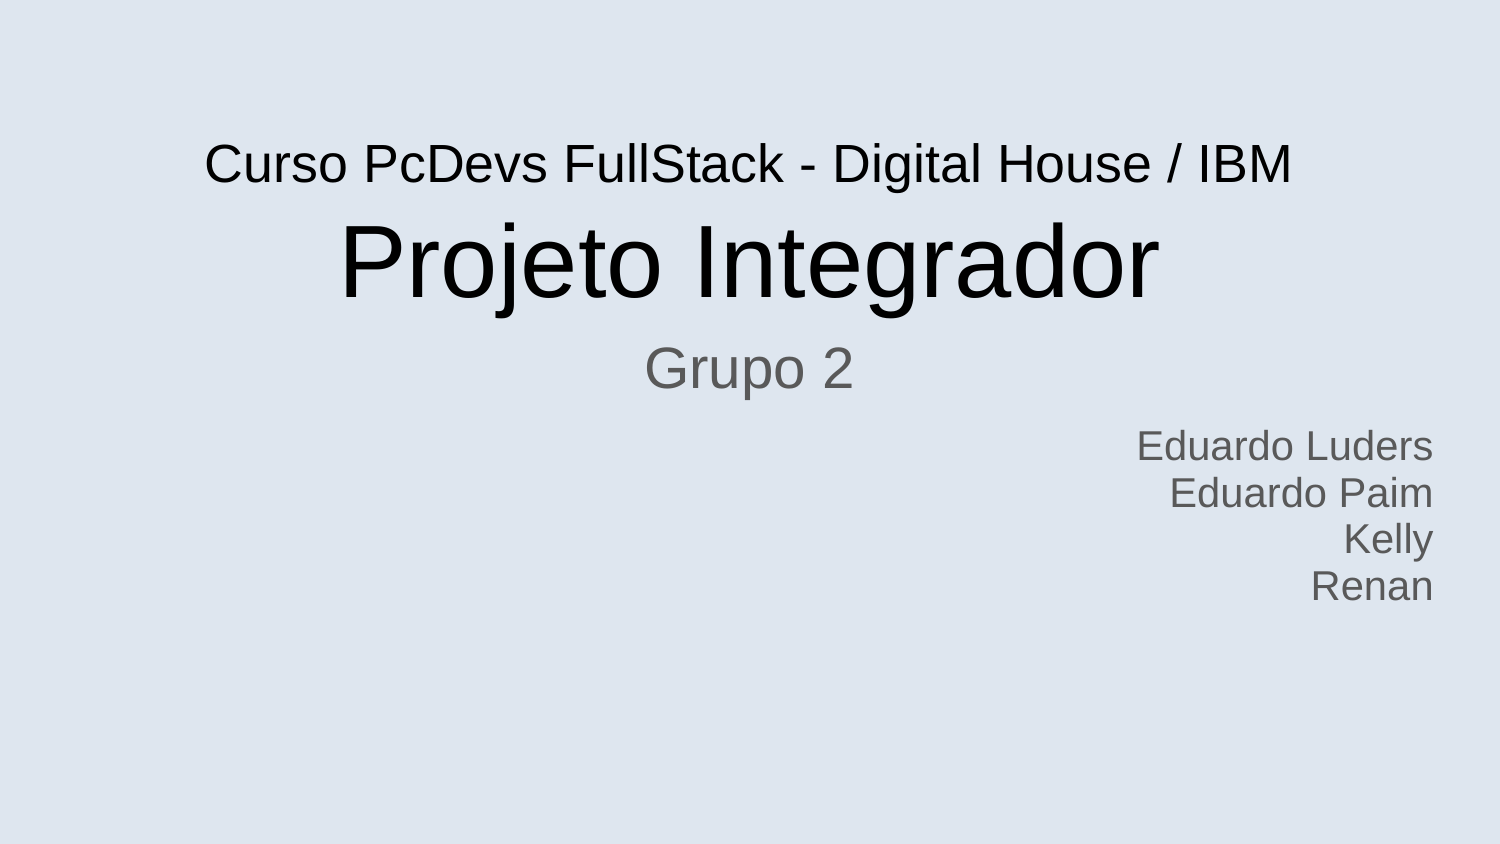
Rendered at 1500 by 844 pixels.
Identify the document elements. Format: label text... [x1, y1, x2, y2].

title Projeto Integrador [51, 209, 1449, 320]
subtitle Eduardo Luders Eduardo Paim Kelly Renan [1072, 408, 1449, 720]
title Curso PcDevs FullStack - Digital House / IBM [51, 63, 1449, 209]
subtitle Grupo 2 [51, 320, 1449, 422]
